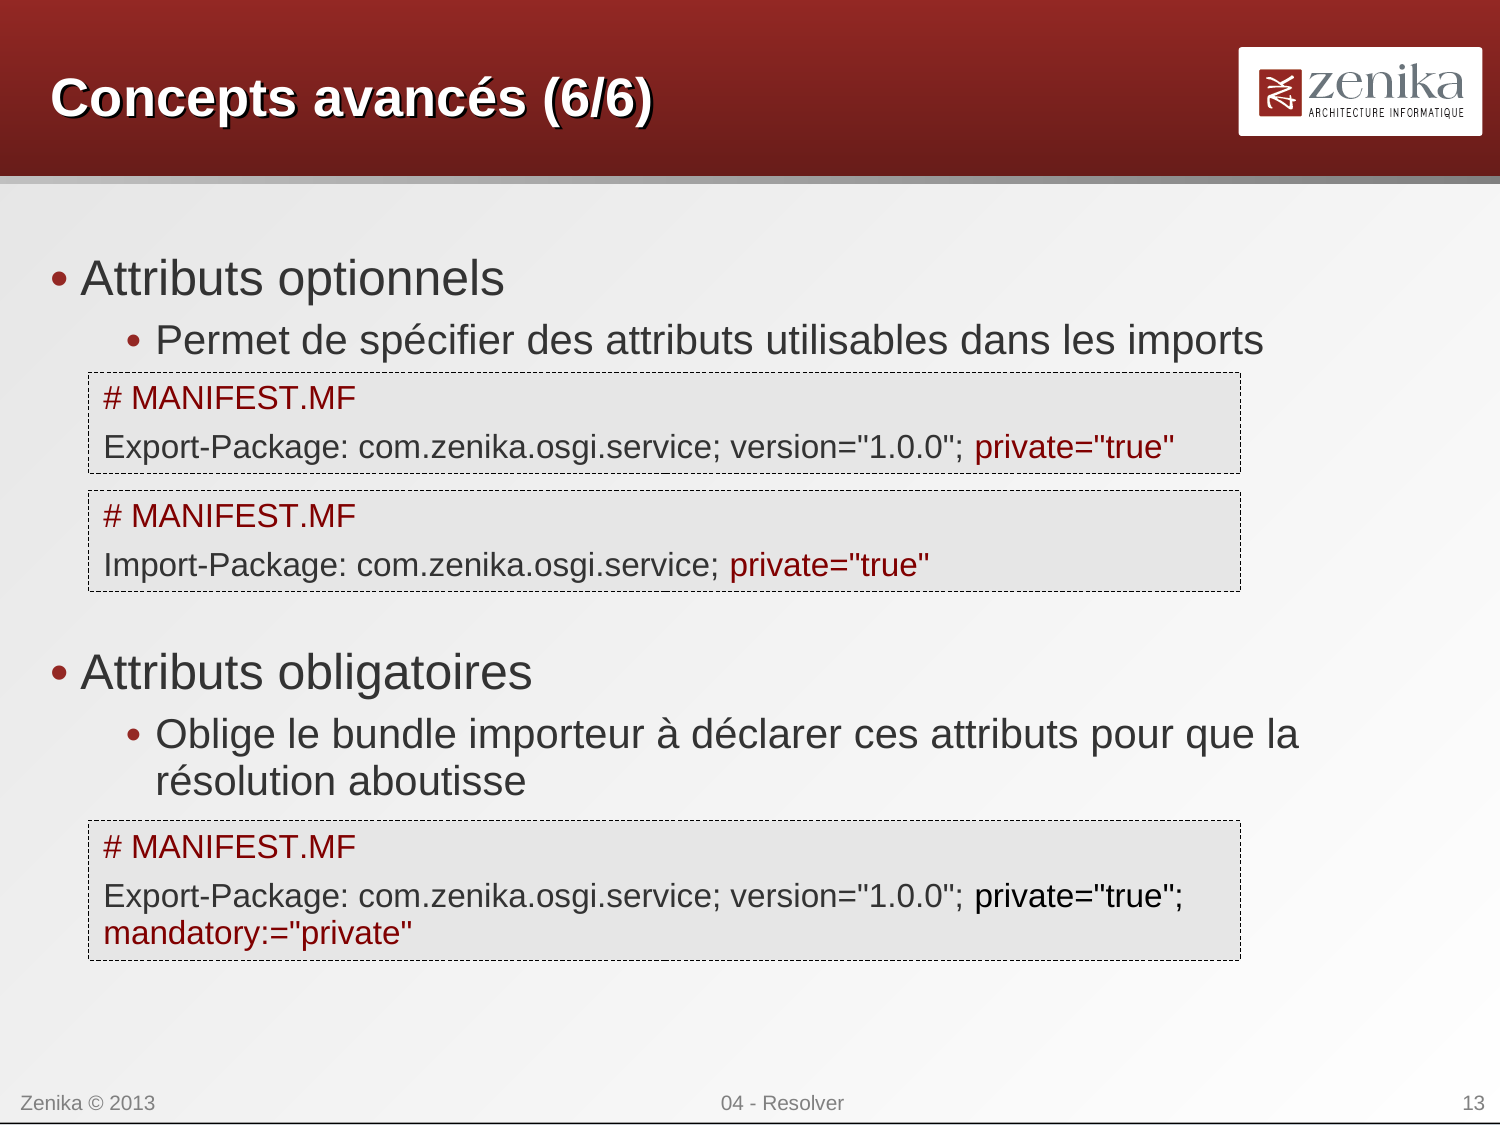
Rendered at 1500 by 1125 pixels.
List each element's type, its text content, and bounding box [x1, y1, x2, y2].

list # MANIFEST.MF Export-Package: com.zenika.osgi.service; version="1.0.0"; private="true"; mandatory:="private" [88, 820, 1241, 961]
list # MANIFEST.MF Export-Package: com.zenika.osgi.service; version="1.0.0"; private="true" [88, 372, 1241, 474]
title Concepts avancés (6/6) [50, 22, 1206, 172]
list Attributs optionnels Permet de spécifier des attributs utilisables dans les imports Attributs obligatoires Oblige le bundle importeur à déclarer ces attributs pour que la résolution aboutisse [50, 249, 1435, 1064]
picture [1257, 58, 1464, 125]
list # MANIFEST.MF Import-Package: com.zenika.osgi.service; private="true" [88, 490, 1241, 592]
